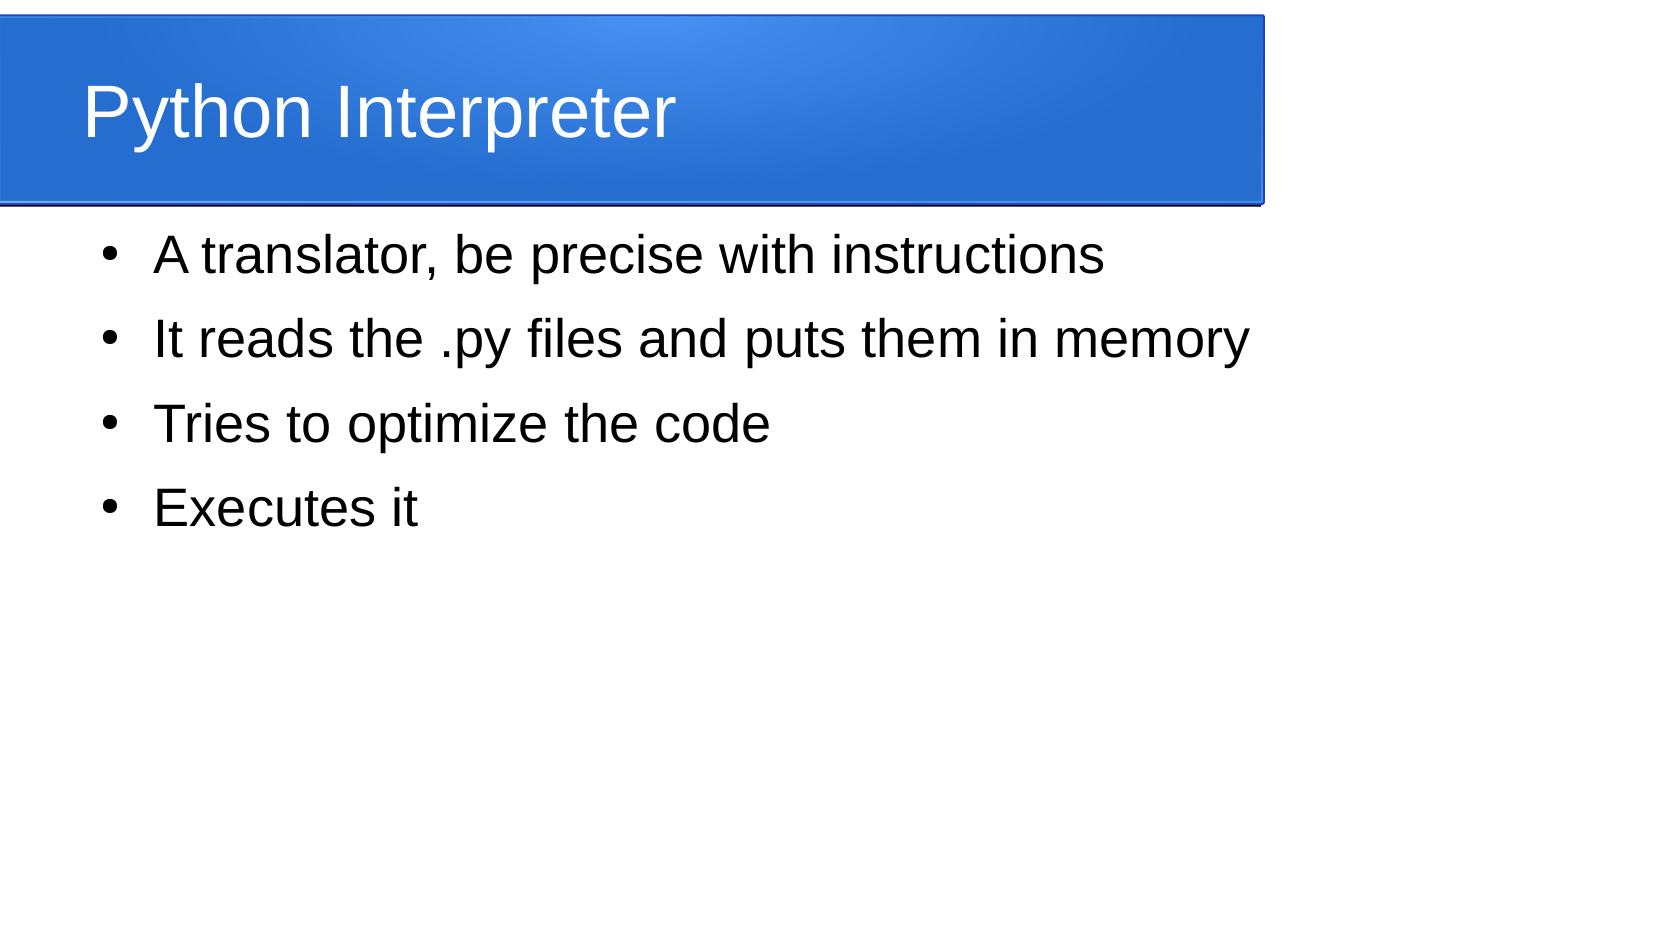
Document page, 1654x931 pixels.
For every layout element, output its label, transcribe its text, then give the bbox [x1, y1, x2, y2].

title Python Interpreter [82, 35, 1235, 189]
list A translator, be precise with instructions It reads the .py files and puts them in memory Tries to optimize the code Executes it [82, 224, 1571, 764]
